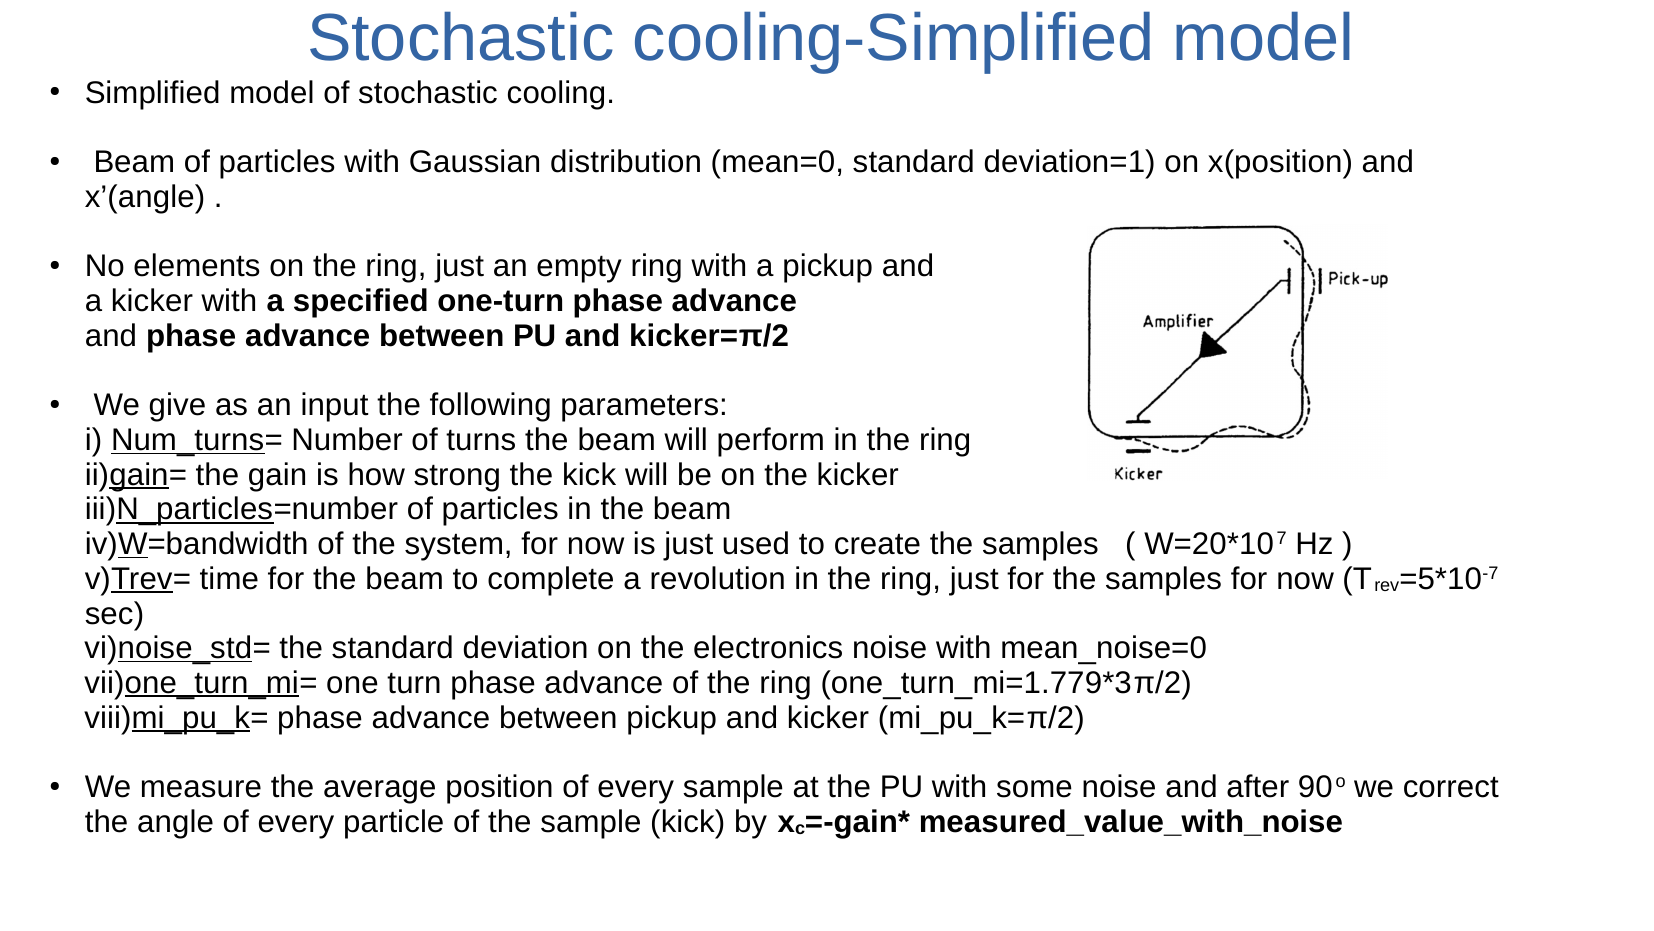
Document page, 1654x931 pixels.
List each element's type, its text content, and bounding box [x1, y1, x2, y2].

subtitle Simplified model of stochastic cooling. Beam of particles with Gaussian distribution (mean=0, standard deviation=1) on x(position) and x’(angle) . No elements on the ring, just an empty ring with a pickup and a kicker with a specified one-turn phase advance and phase advance between PU and kicker=π/2 We give as an input the following parameters: i) Num_turns= Number of turns the beam will perform in the ring ii)gain= the gain is how strong the kick will be on the kicker iii)N_particles=number of particles in the beam iv)W=bandwidth of the system, for now is just used to create the samples ( W=20*107 Hz ) v)Trev= time for the beam to complete a revolution in the ring, just for the samples for now (Trev=5*10-7 sec) vi)noise_std= the standard deviation on the electronics noise with mean_noise=0 vii)one_turn_mi= one turn phase advance of the ring (one_turn_mi=1.779*3π/2) viii)mi_pu_k= phase advance between pickup and kicker (mi_pu_k=π/2) We measure the average position of every sample at the PU with some noise and after 90o we correct the angle of every particle of the sample (kick) by xc=-gain* measured_value_with_noise [49, 75, 1538, 839]
title Stochastic cooling-Simplified model [86, 0, 1576, 76]
picture [1087, 225, 1388, 481]
